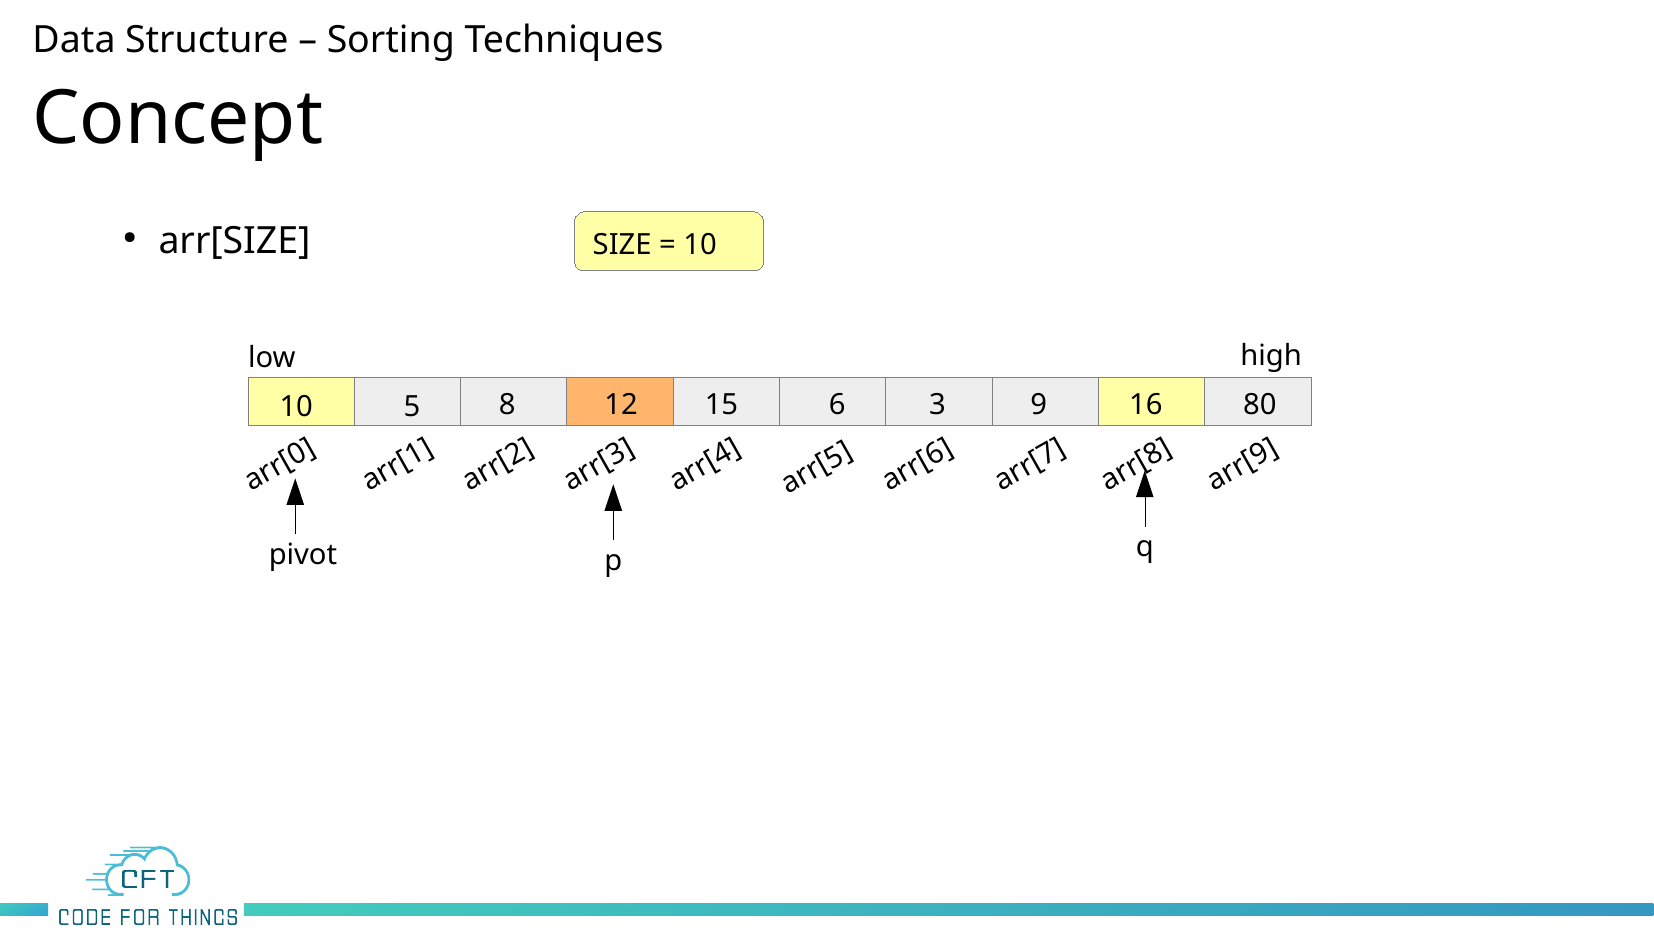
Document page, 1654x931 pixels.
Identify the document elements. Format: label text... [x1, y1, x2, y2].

picture [59, 846, 237, 925]
text_box [762, 377, 814, 426]
text_box 15 [690, 376, 762, 426]
text_box p [589, 531, 638, 581]
text_box [332, 377, 388, 426]
text_box SIZE = 10 [577, 215, 758, 265]
text_box 12 [589, 376, 657, 426]
text_box 16 [1114, 376, 1182, 426]
text_box [248, 378, 264, 426]
text_box low [233, 328, 337, 378]
text_box [1296, 377, 1312, 426]
text_box [574, 211, 764, 271]
text_box [1083, 377, 1114, 426]
text_box arr[0] [218, 426, 360, 517]
text_box arr[9] [1181, 405, 1323, 517]
text_box 10 [264, 378, 332, 428]
text_box [551, 377, 589, 426]
text_box 80 [1228, 377, 1296, 426]
text_box [438, 377, 484, 426]
text_box arr[3] [537, 426, 680, 517]
text_box 5 [388, 377, 438, 428]
text_box [963, 377, 1015, 426]
text_box 8 [484, 376, 551, 426]
text_box arr[4] [647, 411, 786, 517]
text_box arr[6] [863, 401, 999, 517]
text_box arr[7] [971, 404, 1111, 517]
text_box [1182, 377, 1228, 426]
text_box pivot [253, 525, 358, 575]
text_box 6 [814, 376, 863, 426]
text_box [863, 377, 914, 426]
text_box high [1225, 327, 1329, 377]
text_box arr[1] [336, 401, 473, 517]
text_box arr[SIZE] [108, 205, 353, 272]
text_box arr[5] [756, 404, 898, 520]
text_box arr[8] [1079, 426, 1213, 517]
text_box arr[2] [437, 404, 574, 517]
text_box q [1121, 517, 1170, 567]
text_box 9 [1015, 376, 1083, 426]
text_box [657, 377, 690, 426]
text_box 3 [914, 376, 963, 426]
title Data Structure – Sorting Techniques Concept [32, 12, 1184, 166]
